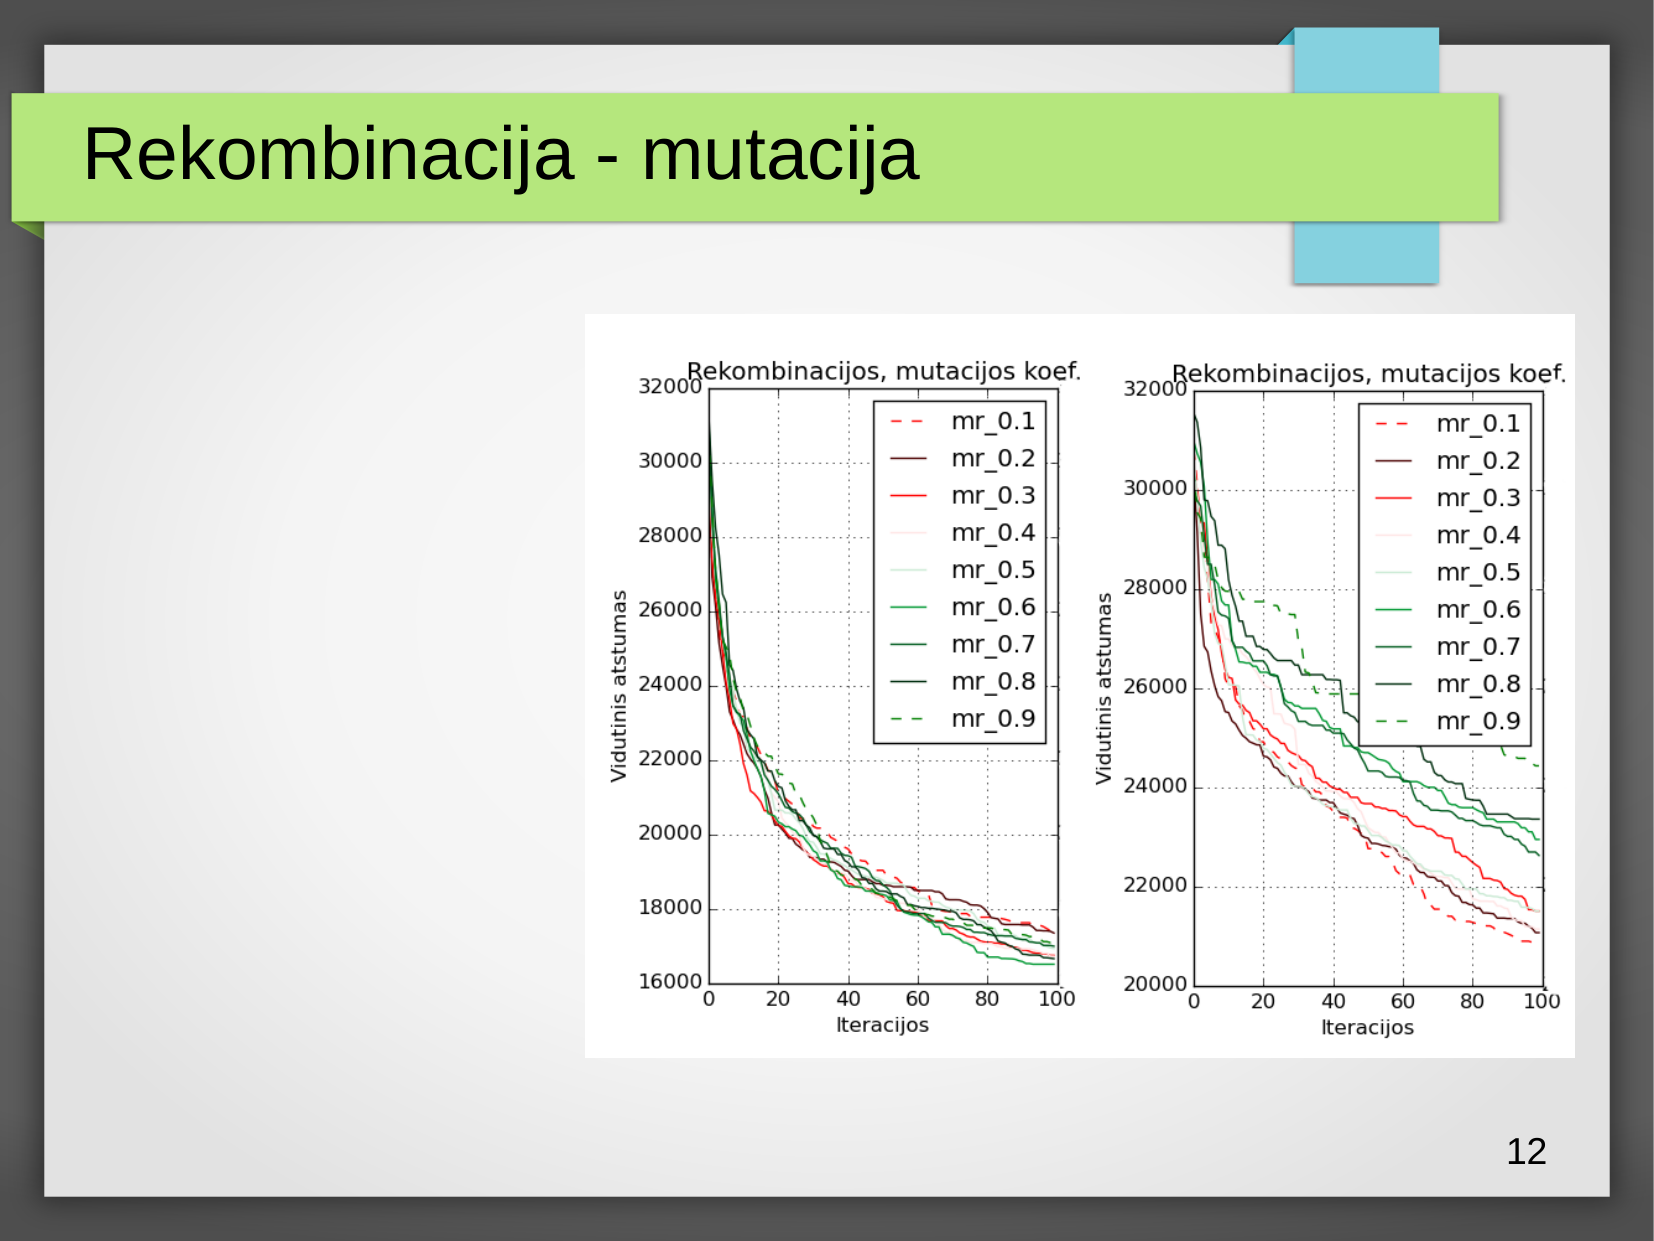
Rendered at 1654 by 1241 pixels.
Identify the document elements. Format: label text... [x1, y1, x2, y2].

title Rekombinacija - mutacija [82, 94, 1264, 213]
text_box <number> [1491, 1122, 1654, 1194]
picture [0, 0, 1654, 1241]
